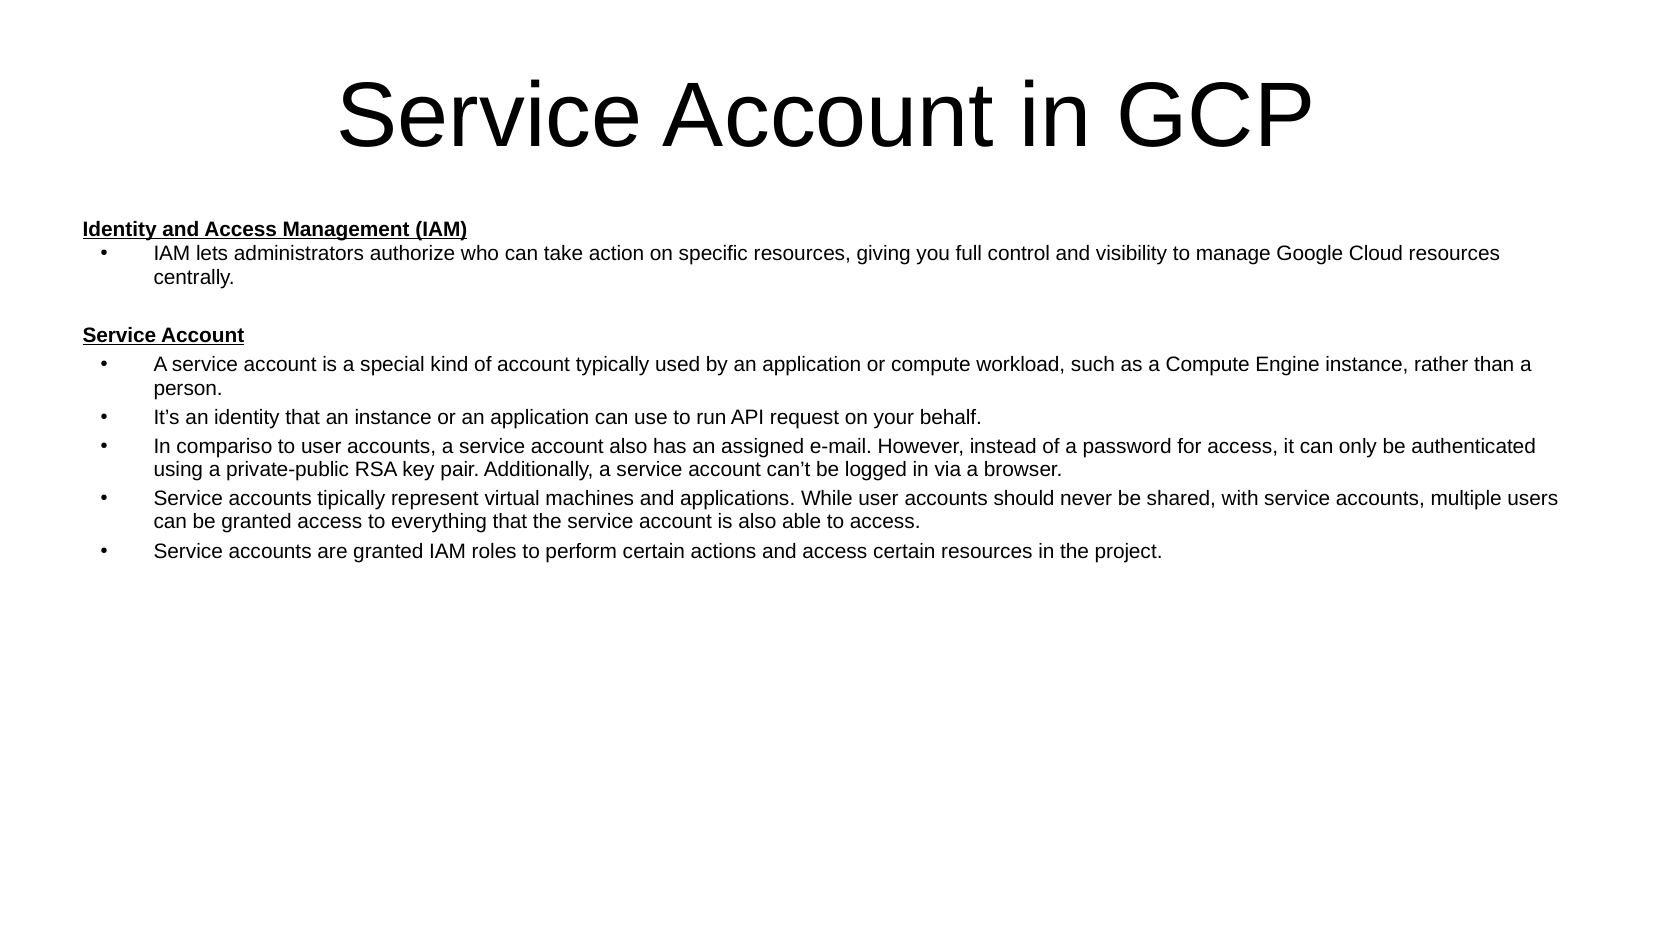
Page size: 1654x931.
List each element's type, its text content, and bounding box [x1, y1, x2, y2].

list Identity and Access Management (IAM) IAM lets administrators authorize who can take action on specific resources, giving you full control and visibility to manage Google Cloud resources centrally. Service Account A service account is a special kind of account typically used by an application or compute workload, such as a Compute Engine instance, rather than a person. It’s an identity that an instance or an application can use to run API request on your behalf. In compariso to user accounts, a service account also has an assigned e-mail. However, instead of a password for access, it can only be authenticated using a private-public RSA key pair. Additionally, a service account can’t be logged in via a browser. Service accounts tipically represent virtual machines and applications. While user accounts should never be shared, with service accounts, multiple users can be granted access to everything that the service account is also able to access. Service accounts are granted IAM roles to perform certain actions and access certain resources in the project. [82, 217, 1571, 758]
title Service Account in GCP [82, 37, 1571, 193]
